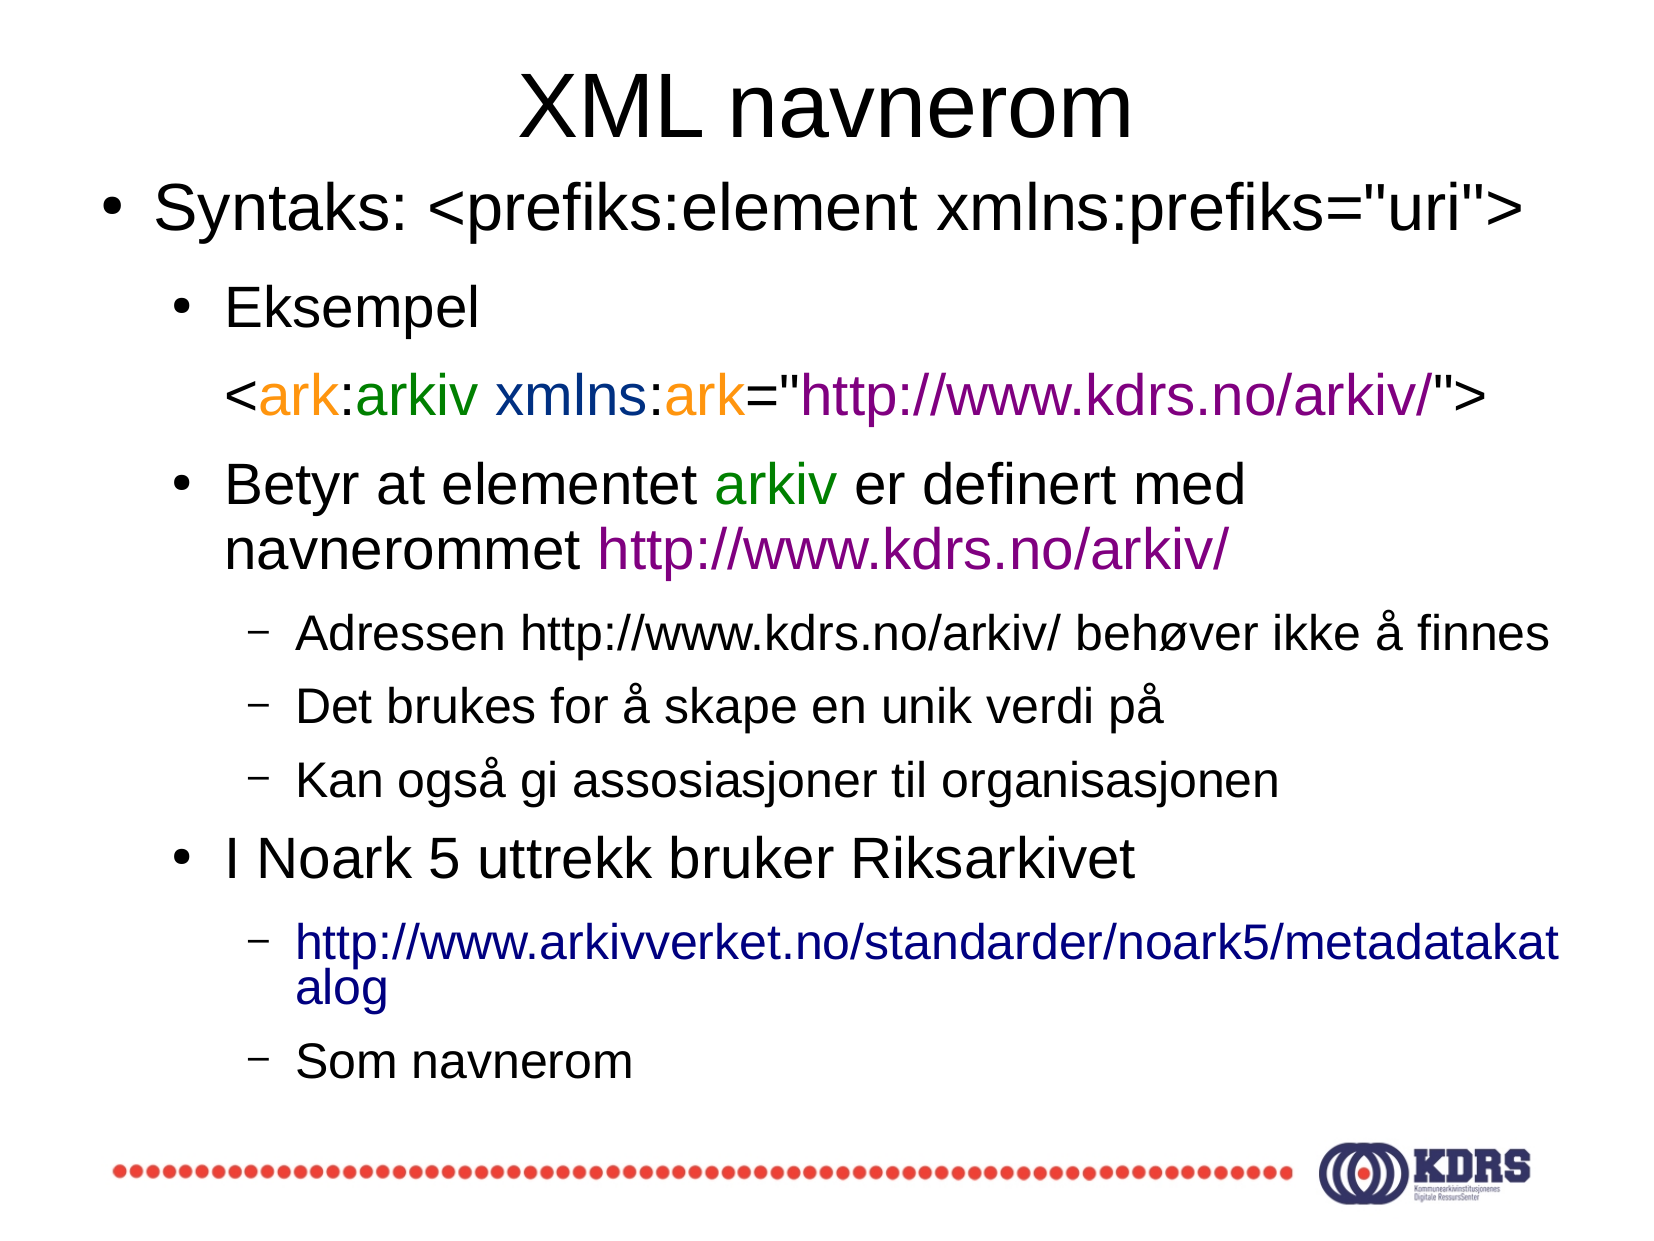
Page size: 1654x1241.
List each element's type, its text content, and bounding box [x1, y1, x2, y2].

title XML navnerom [82, 49, 1571, 162]
list Syntaks: <prefiks:element xmlns:prefiks="uri"> Eksempel <ark:arkiv xmlns:ark="http://www.kdrs.no/arkiv/"> Betyr at elementet arkiv er definert med navnerommet http://www.kdrs.no/arkiv/ Adressen http://www.kdrs.no/arkiv/ behøver ikke å finnes Det brukes for å skape en unik verdi på Kan også gi assosiasjoner til organisasjonen I Noark 5 uttrekk bruker Riksarkivet http://www.arkivverket.no/standarder/noark5/metadatakatalog Som navnerom [82, 170, 1571, 1137]
picture [85, 1137, 1557, 1219]
